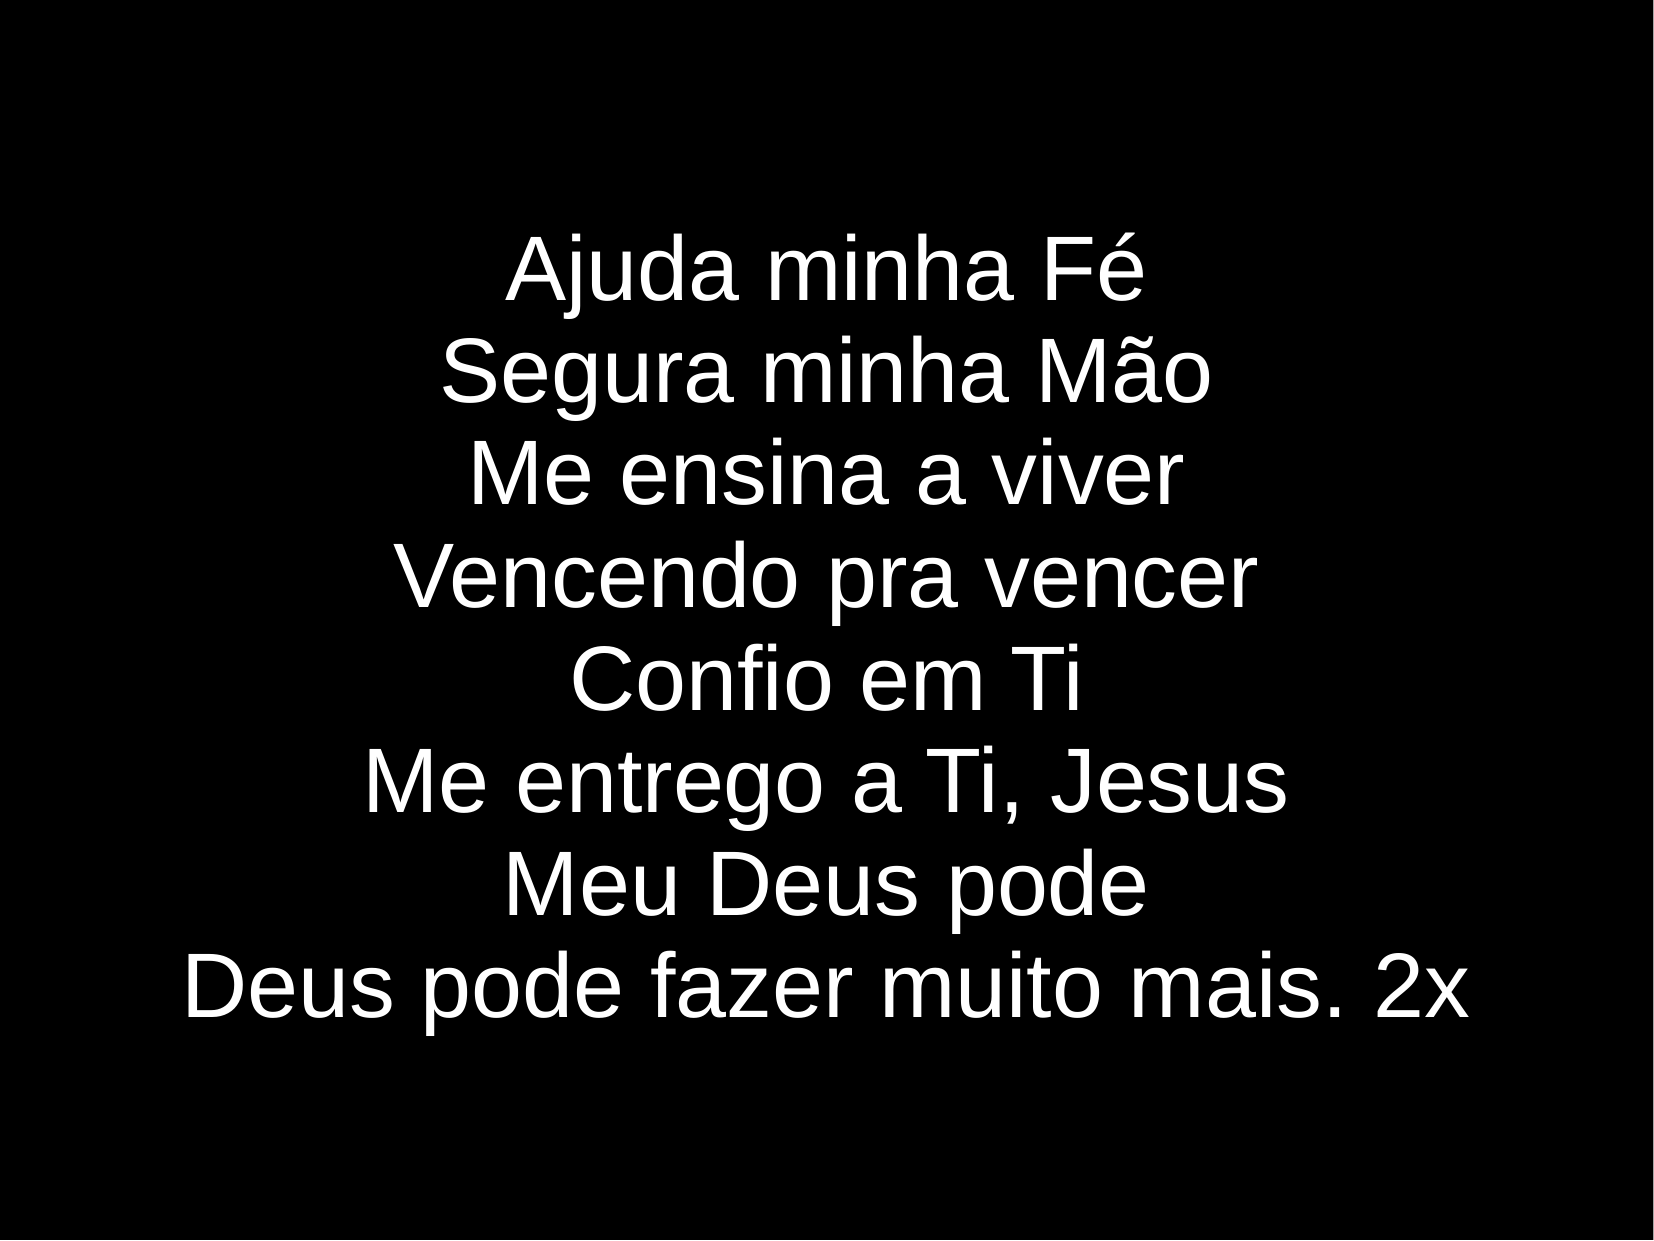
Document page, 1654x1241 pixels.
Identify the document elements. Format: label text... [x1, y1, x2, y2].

subtitle Ajuda minha Fé Segura minha Mão Me ensina a viver Vencendo pra vencer Confio em Ti Me entrego a Ti, Jesus Meu Deus pode Deus pode fazer muito mais. 2x [59, 49, 1595, 1205]
